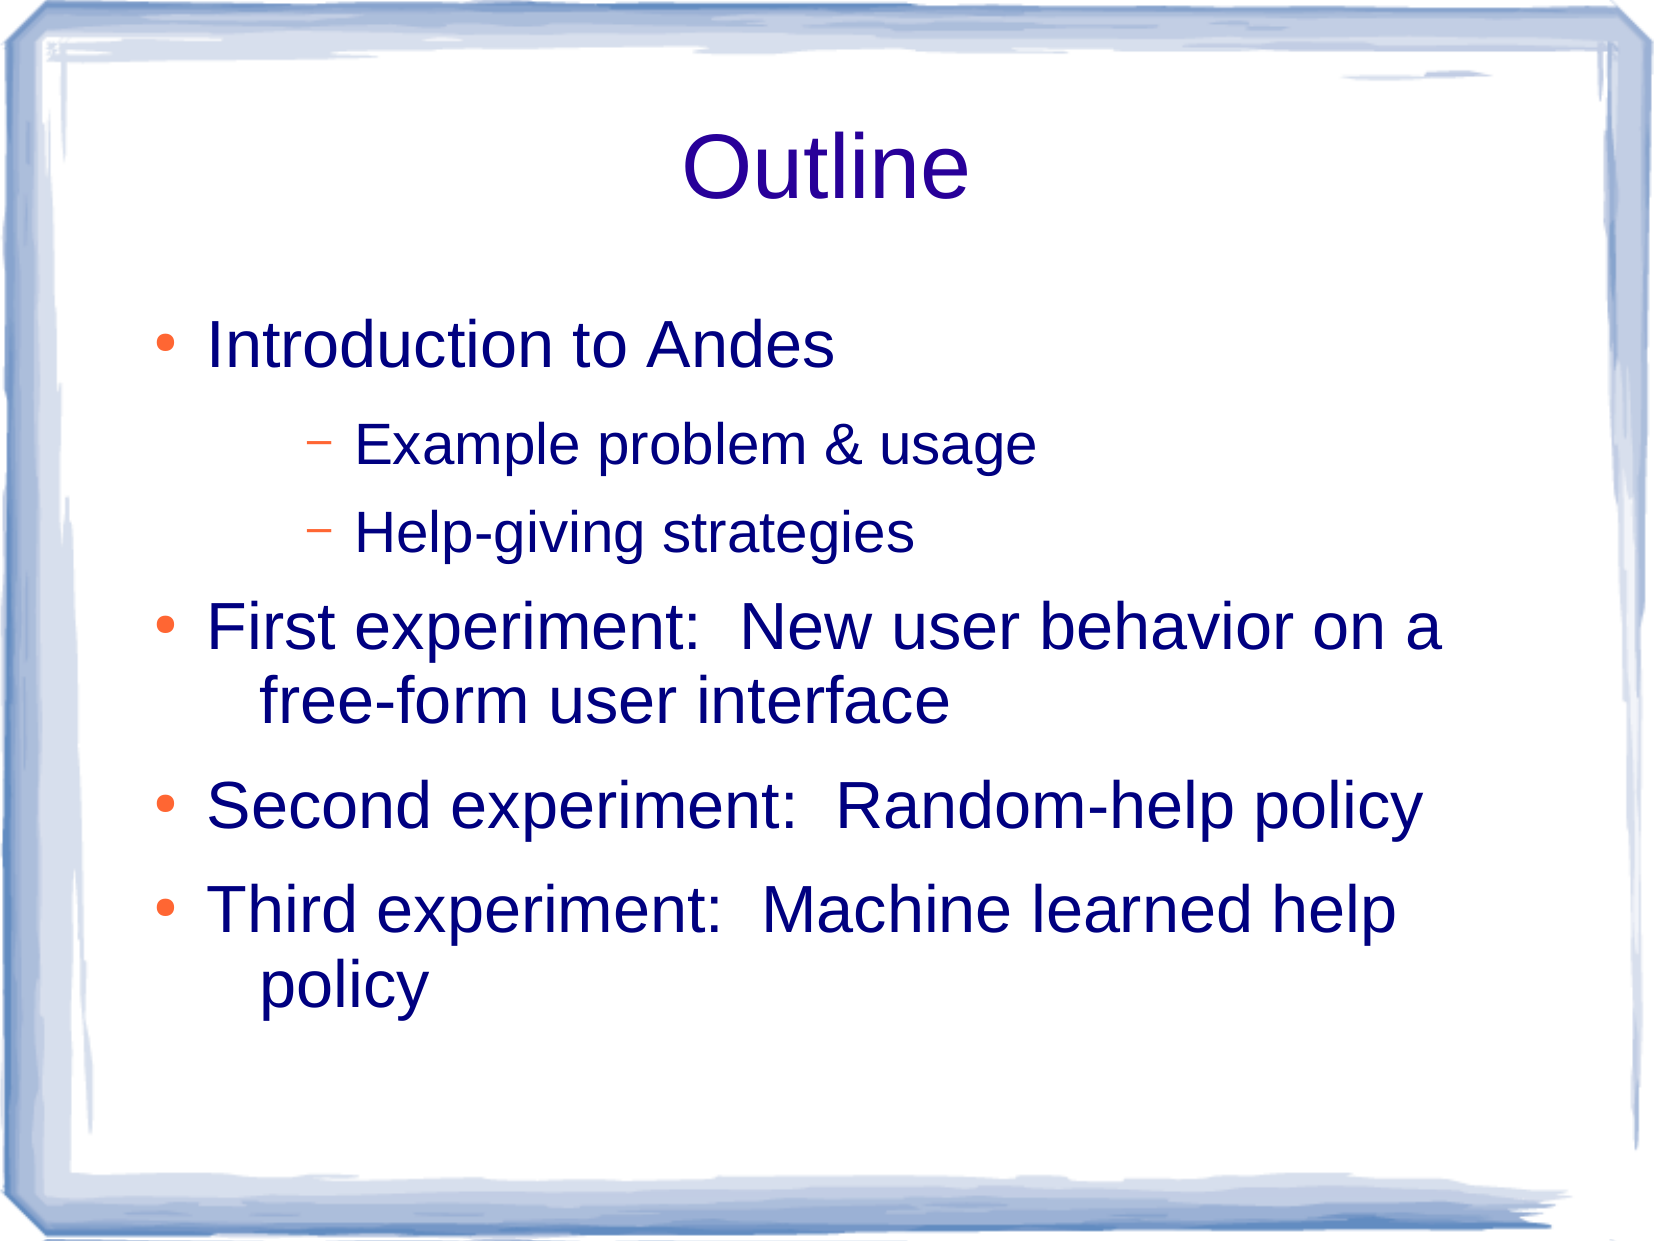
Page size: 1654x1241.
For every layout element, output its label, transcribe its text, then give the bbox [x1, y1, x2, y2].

list Introduction to Andes Example problem & usage Help-giving strategies First experiment: New user behavior on a free-form user interface Second experiment: Random-help policy Third experiment: Machine learned help policy [118, 307, 1571, 1022]
picture [0, 0, 1654, 1241]
title Outline [82, 78, 1571, 255]
